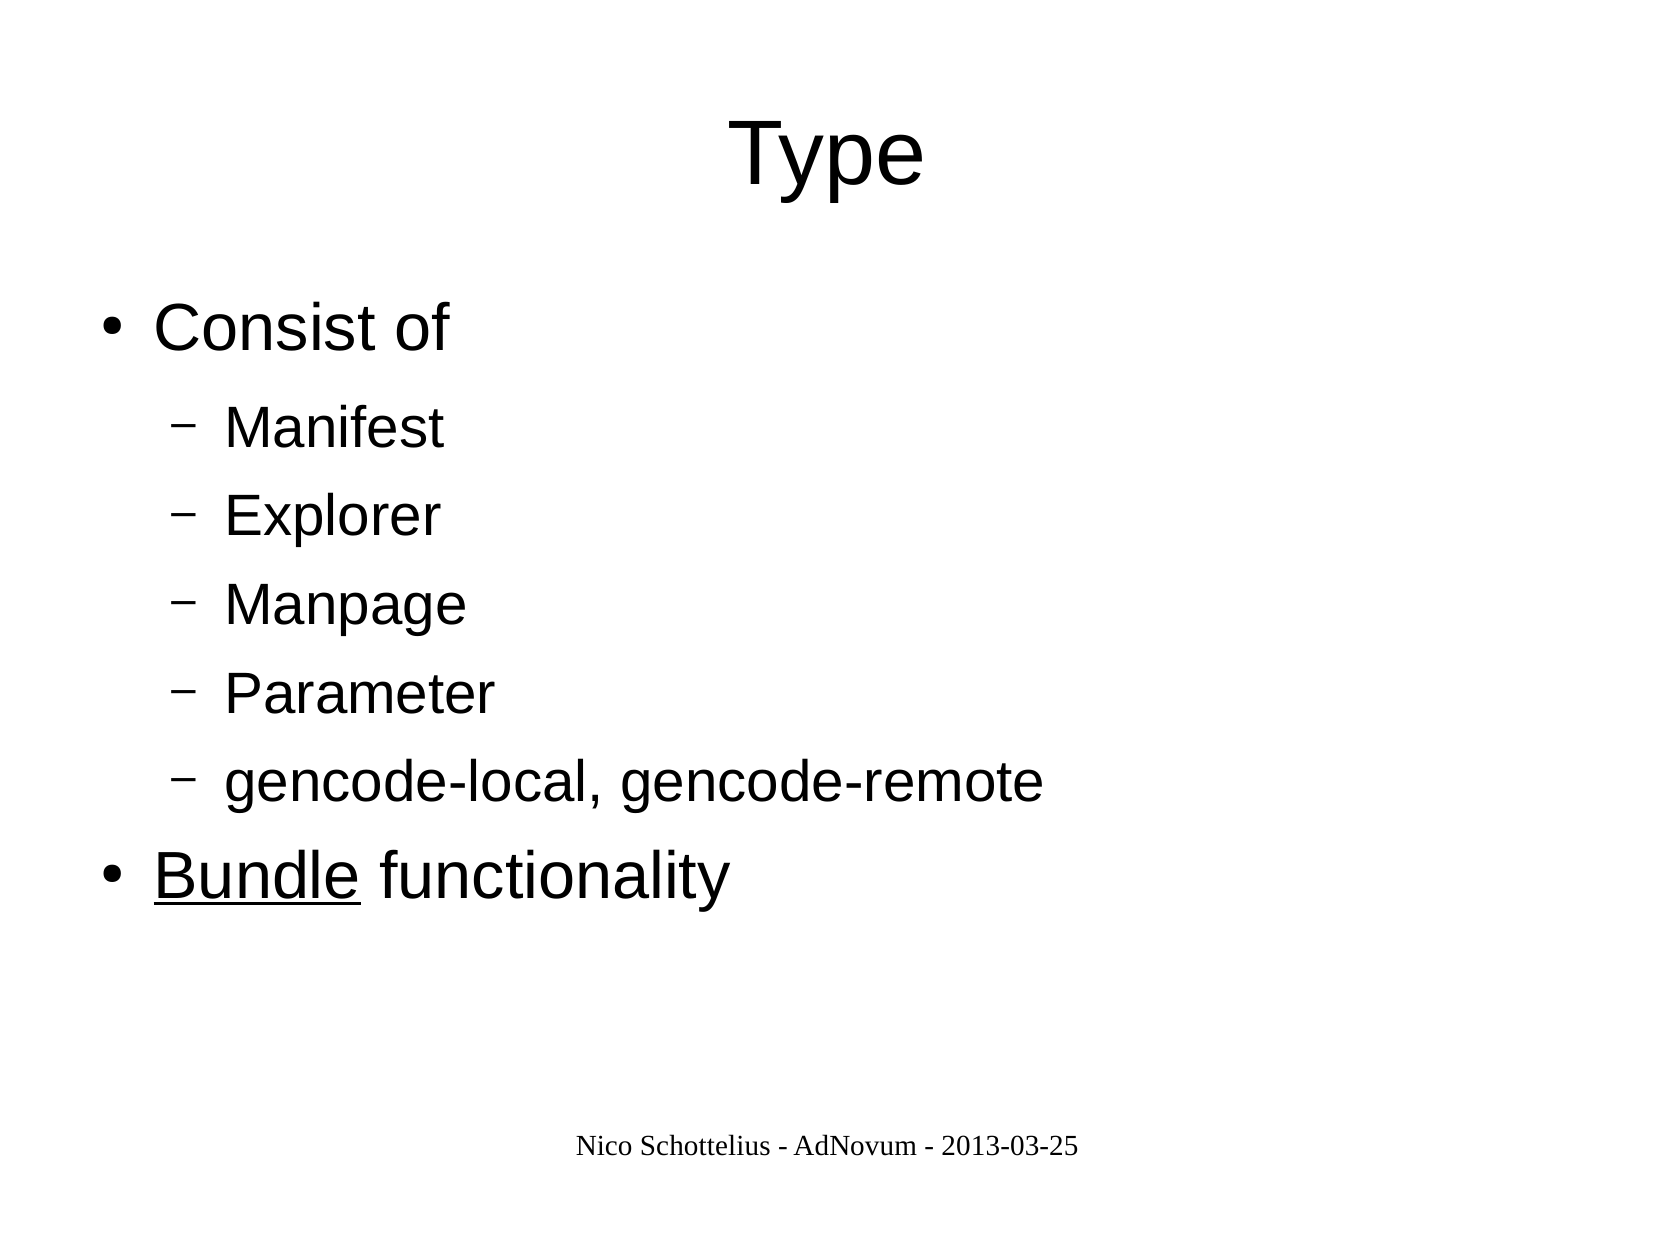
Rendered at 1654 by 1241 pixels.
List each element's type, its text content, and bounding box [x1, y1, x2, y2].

title Type [82, 49, 1571, 257]
list Consist of Manifest Explorer Manpage Parameter gencode-local, gencode-remote Bundle functionality [82, 290, 1538, 1021]
